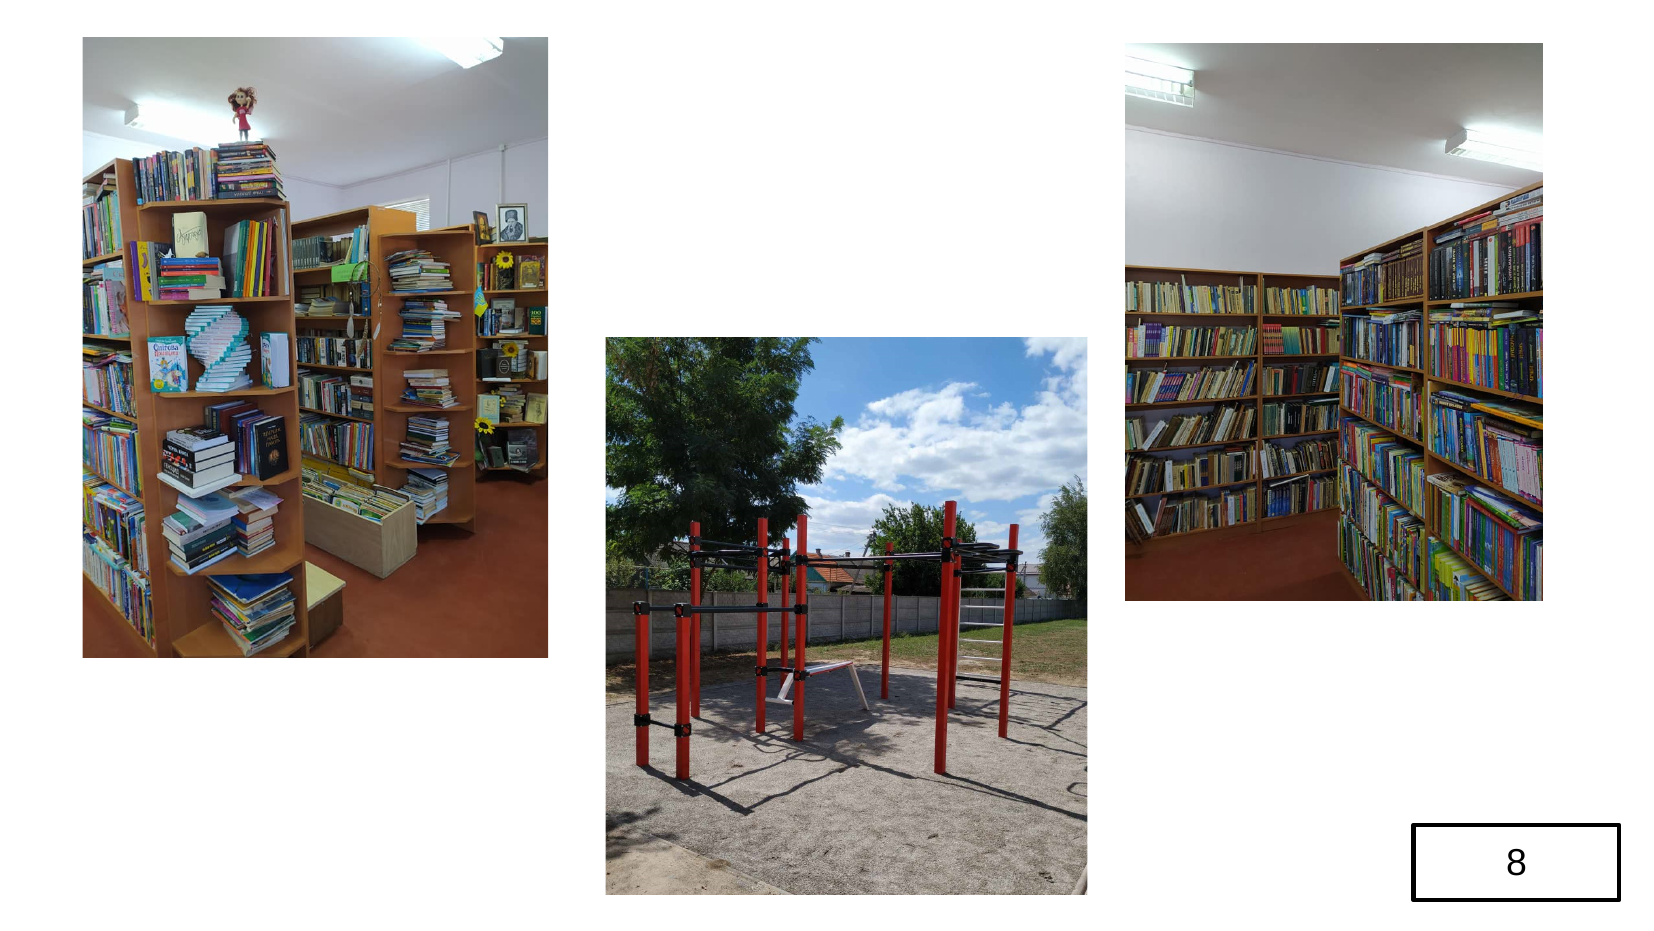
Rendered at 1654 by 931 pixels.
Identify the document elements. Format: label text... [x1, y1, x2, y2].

picture [605, 337, 1088, 895]
text_box <number> [1413, 825, 1619, 900]
picture [82, 37, 549, 658]
picture [1125, 43, 1543, 601]
